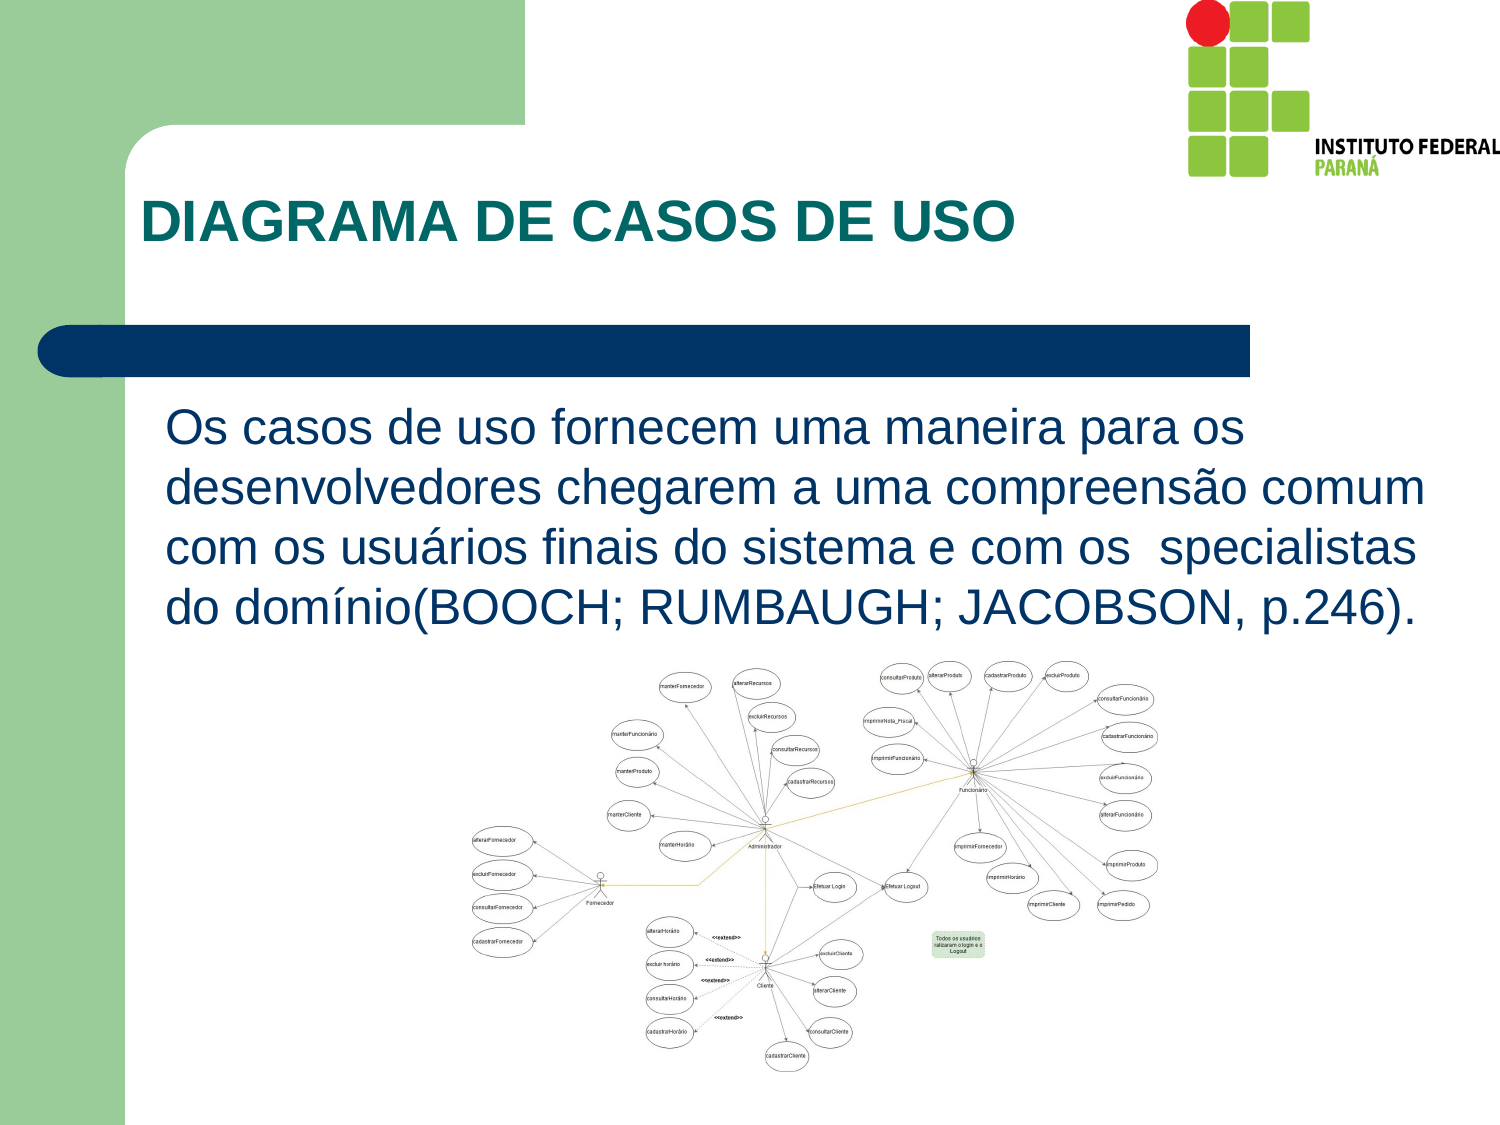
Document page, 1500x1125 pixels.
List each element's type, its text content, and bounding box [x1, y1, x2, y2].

list Os casos de uso fornecem uma maneira para os desenvolvedores chegarem a uma compreensão comum com os usuários finais do sistema e com os specialistas do domínio(BOOCH; RUMBAUGH; JACOBSON, p.246). [150, 387, 1463, 1001]
picture [1186, 0, 1500, 177]
title DIAGRAMA DE CASOS DE USO [125, 177, 1500, 333]
picture [472, 661, 1158, 1072]
